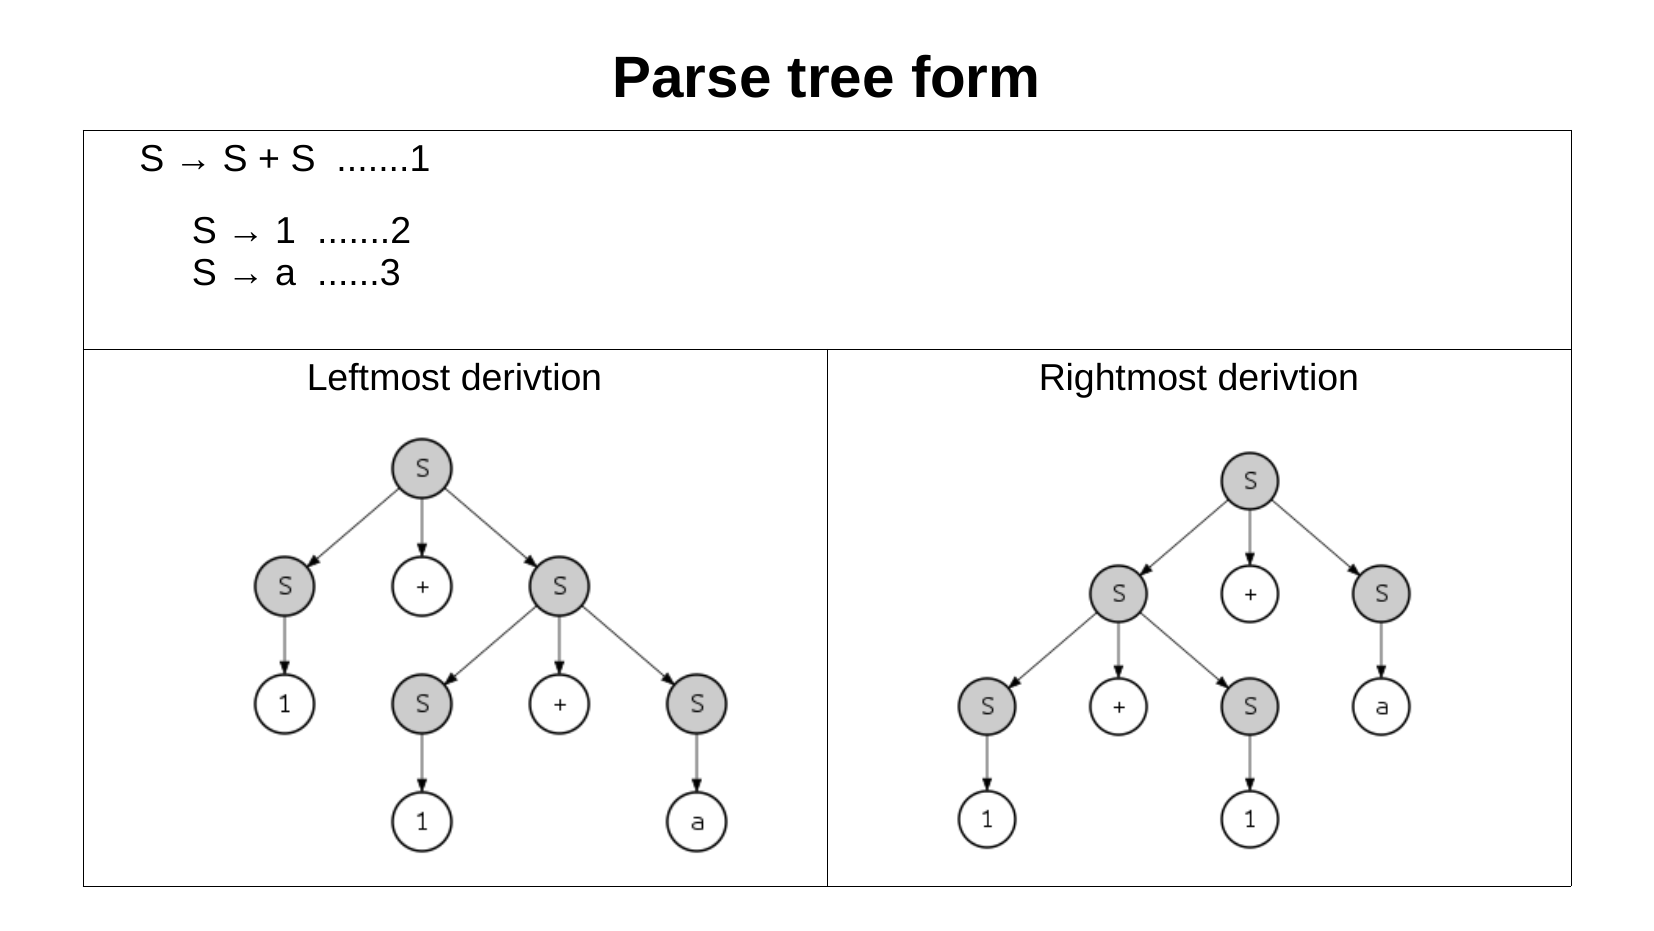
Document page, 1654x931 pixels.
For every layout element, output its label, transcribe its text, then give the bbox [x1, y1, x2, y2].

title Parse tree form [82, 37, 1571, 119]
table_header S → S + S .......1 S → 1 .......2 S → a ......3 [84, 131, 1571, 349]
table_cell Leftmost derivtion [84, 350, 827, 886]
picture [953, 447, 1416, 854]
table_cell Rightmost derivtion [828, 350, 1571, 886]
picture [249, 433, 733, 858]
